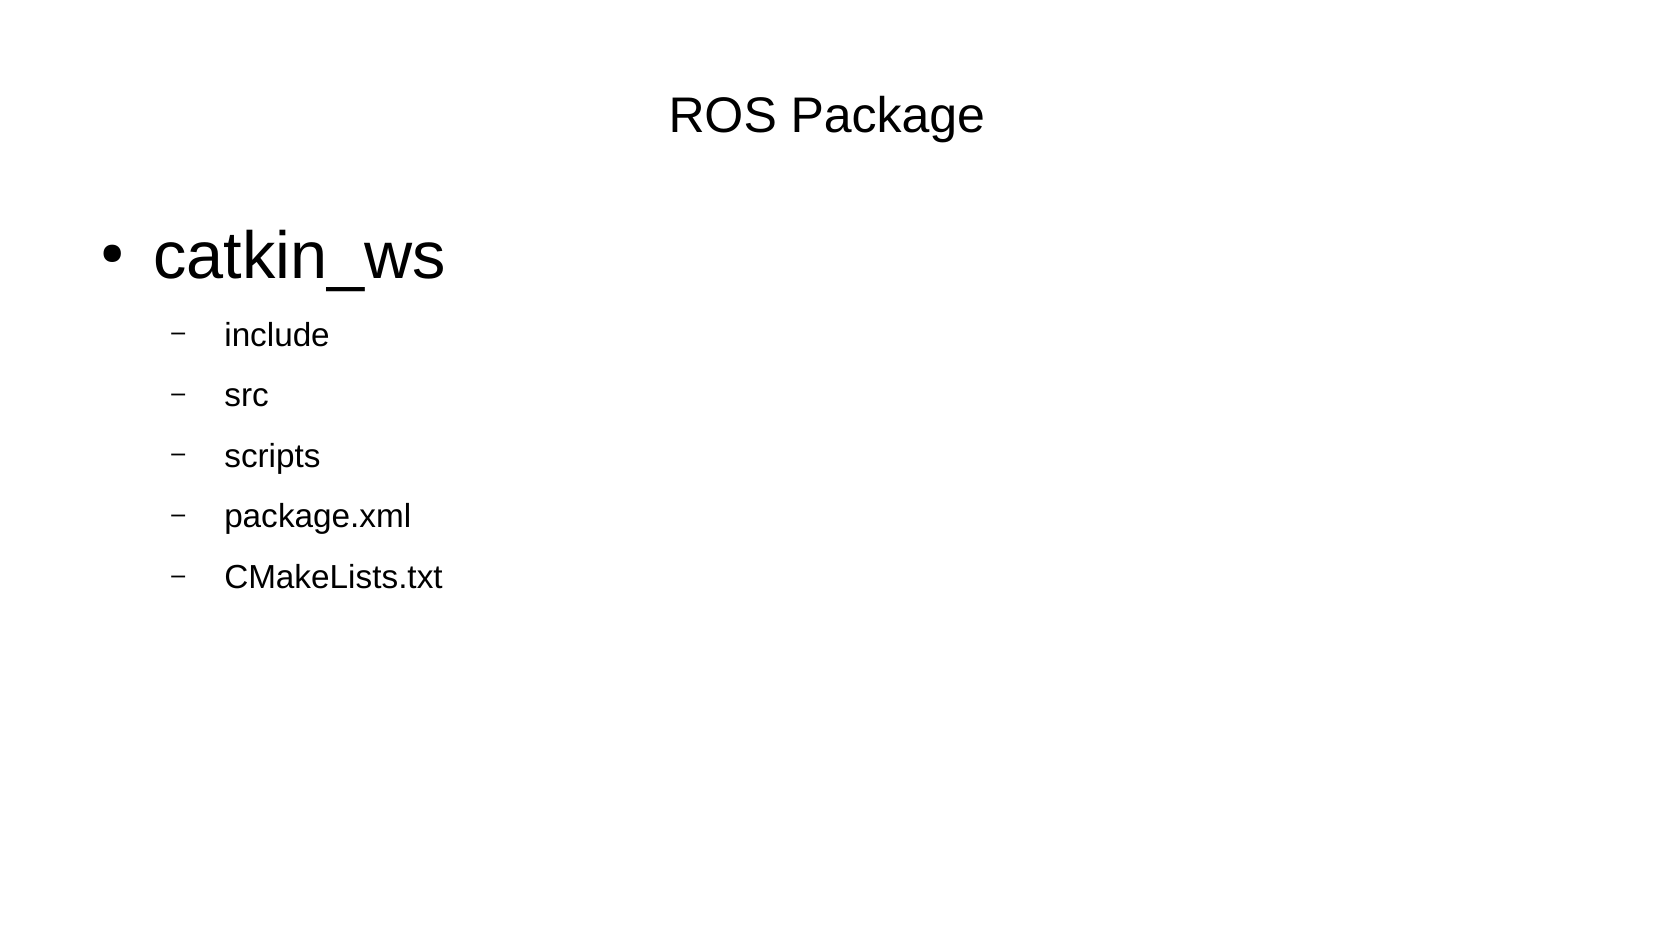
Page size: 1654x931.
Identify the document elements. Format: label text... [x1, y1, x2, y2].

title ROS Package [82, 37, 1571, 193]
list catkin_ws include src scripts package.xml CMakeLists.txt [82, 217, 1571, 758]
